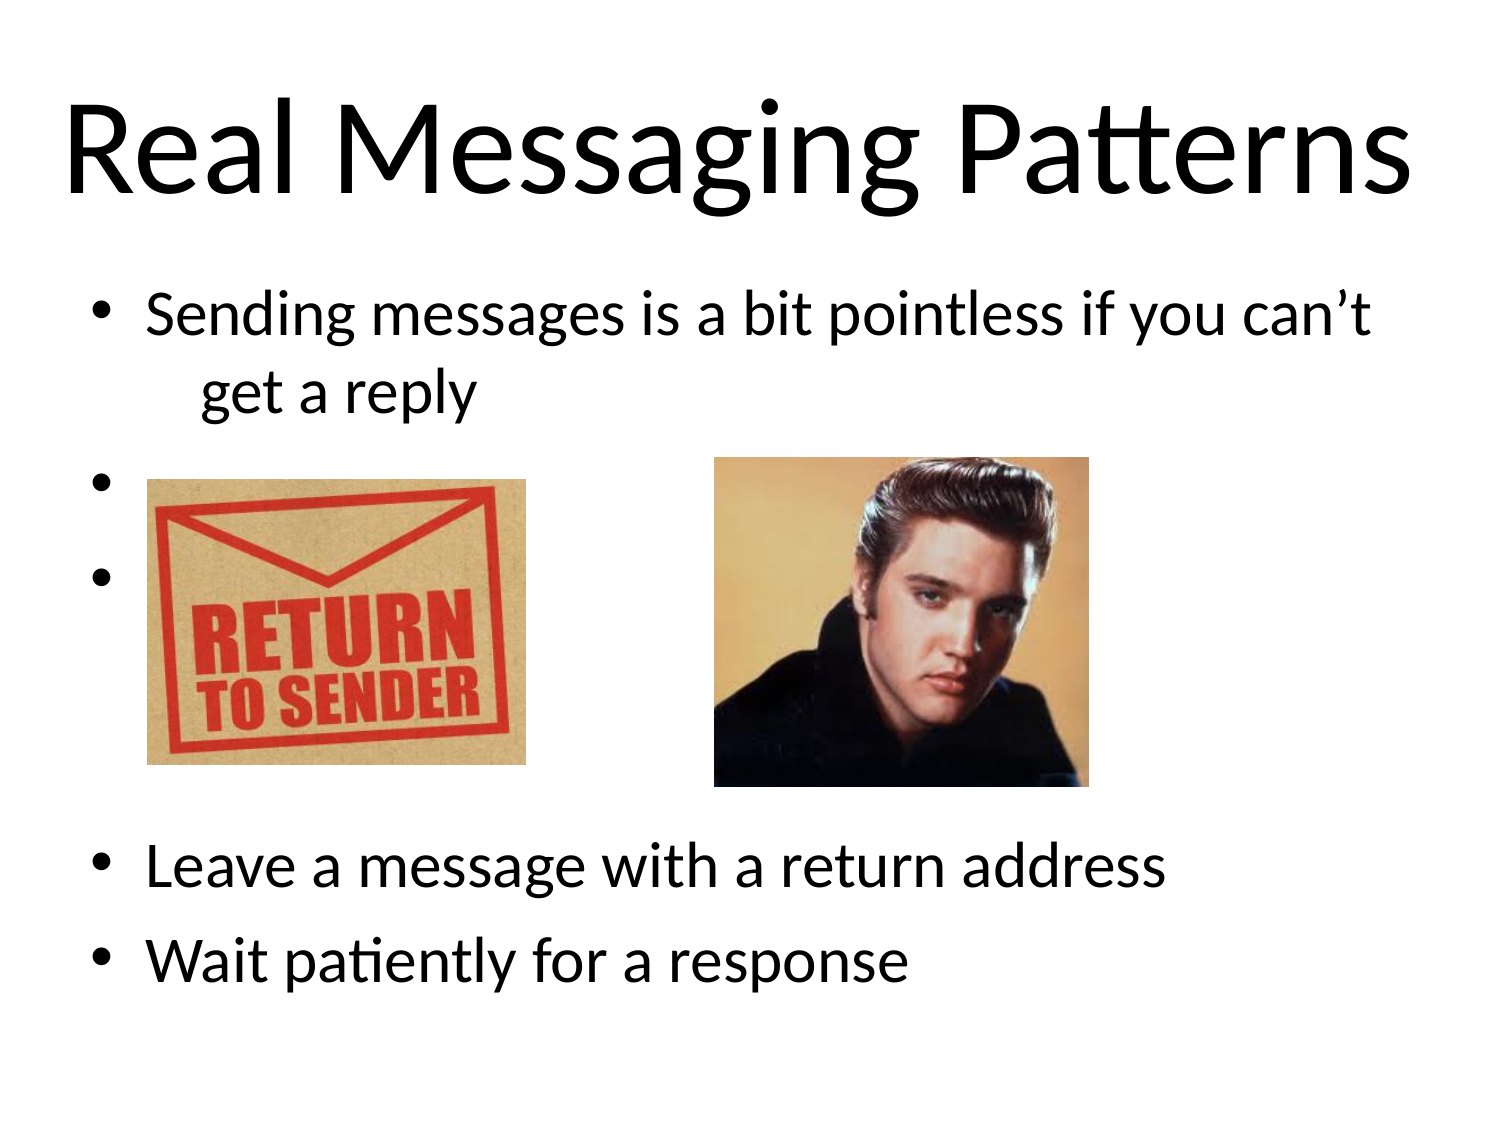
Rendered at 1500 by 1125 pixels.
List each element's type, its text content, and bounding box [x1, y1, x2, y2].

picture [714, 457, 1089, 787]
picture [147, 479, 526, 765]
list Sending messages is a bit pointless if you can’t get a reply Leave a message with a return address Wait patiently for a response [75, 262, 1426, 1005]
title Real Messaging Patterns [17, 45, 1459, 233]
